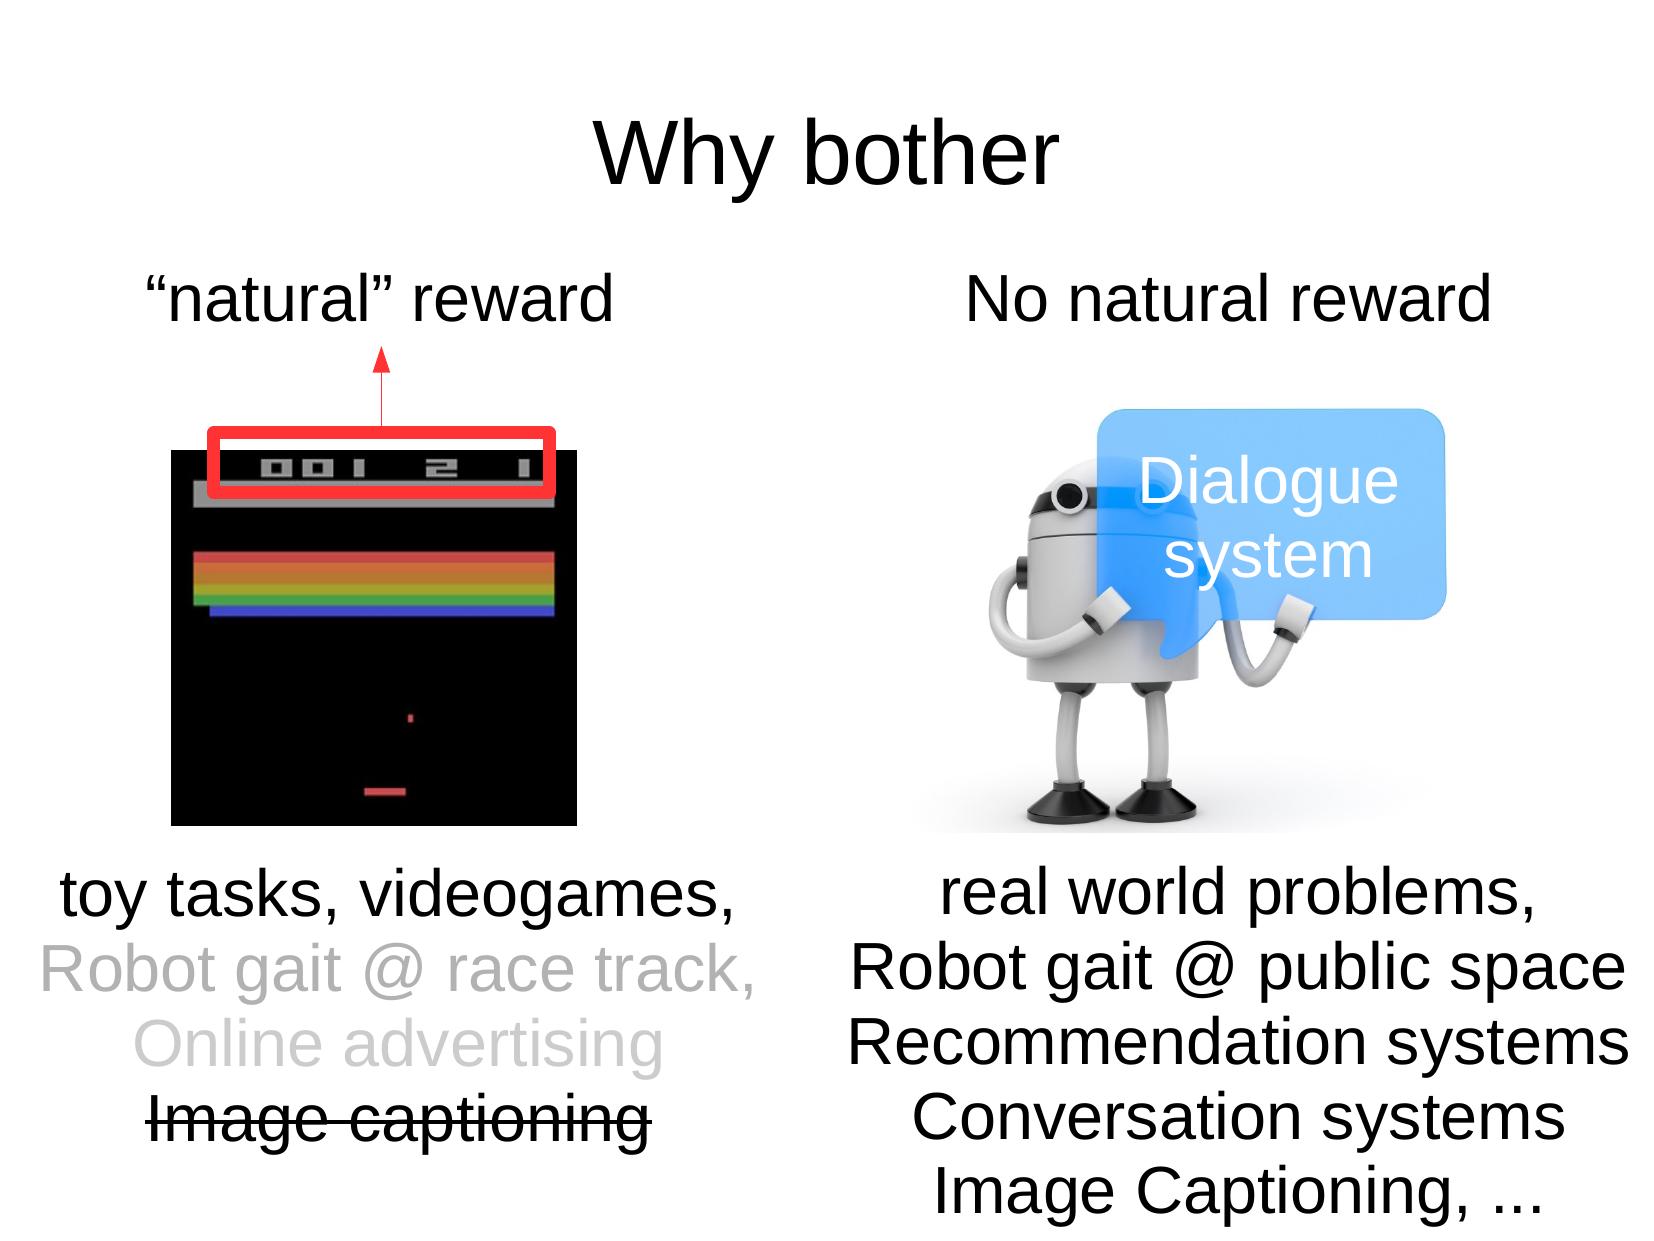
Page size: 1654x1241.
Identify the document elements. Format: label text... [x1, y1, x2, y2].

subtitle “natural” reward [124, 223, 638, 374]
picture [171, 450, 577, 826]
picture [909, 397, 1524, 833]
text_box real world problems, Robot gait @ public space Recommendation systems Conversation systems Image Captioning, ... [840, 854, 1638, 1229]
title Why bother [82, 49, 1571, 257]
text_box No natural reward [950, 223, 1508, 374]
text_box toy tasks, videogames, Robot gait @ race track, Online advertising Image captioning [0, 856, 798, 1156]
text_box [213, 432, 550, 493]
text_box Dialogue system [1062, 442, 1476, 593]
